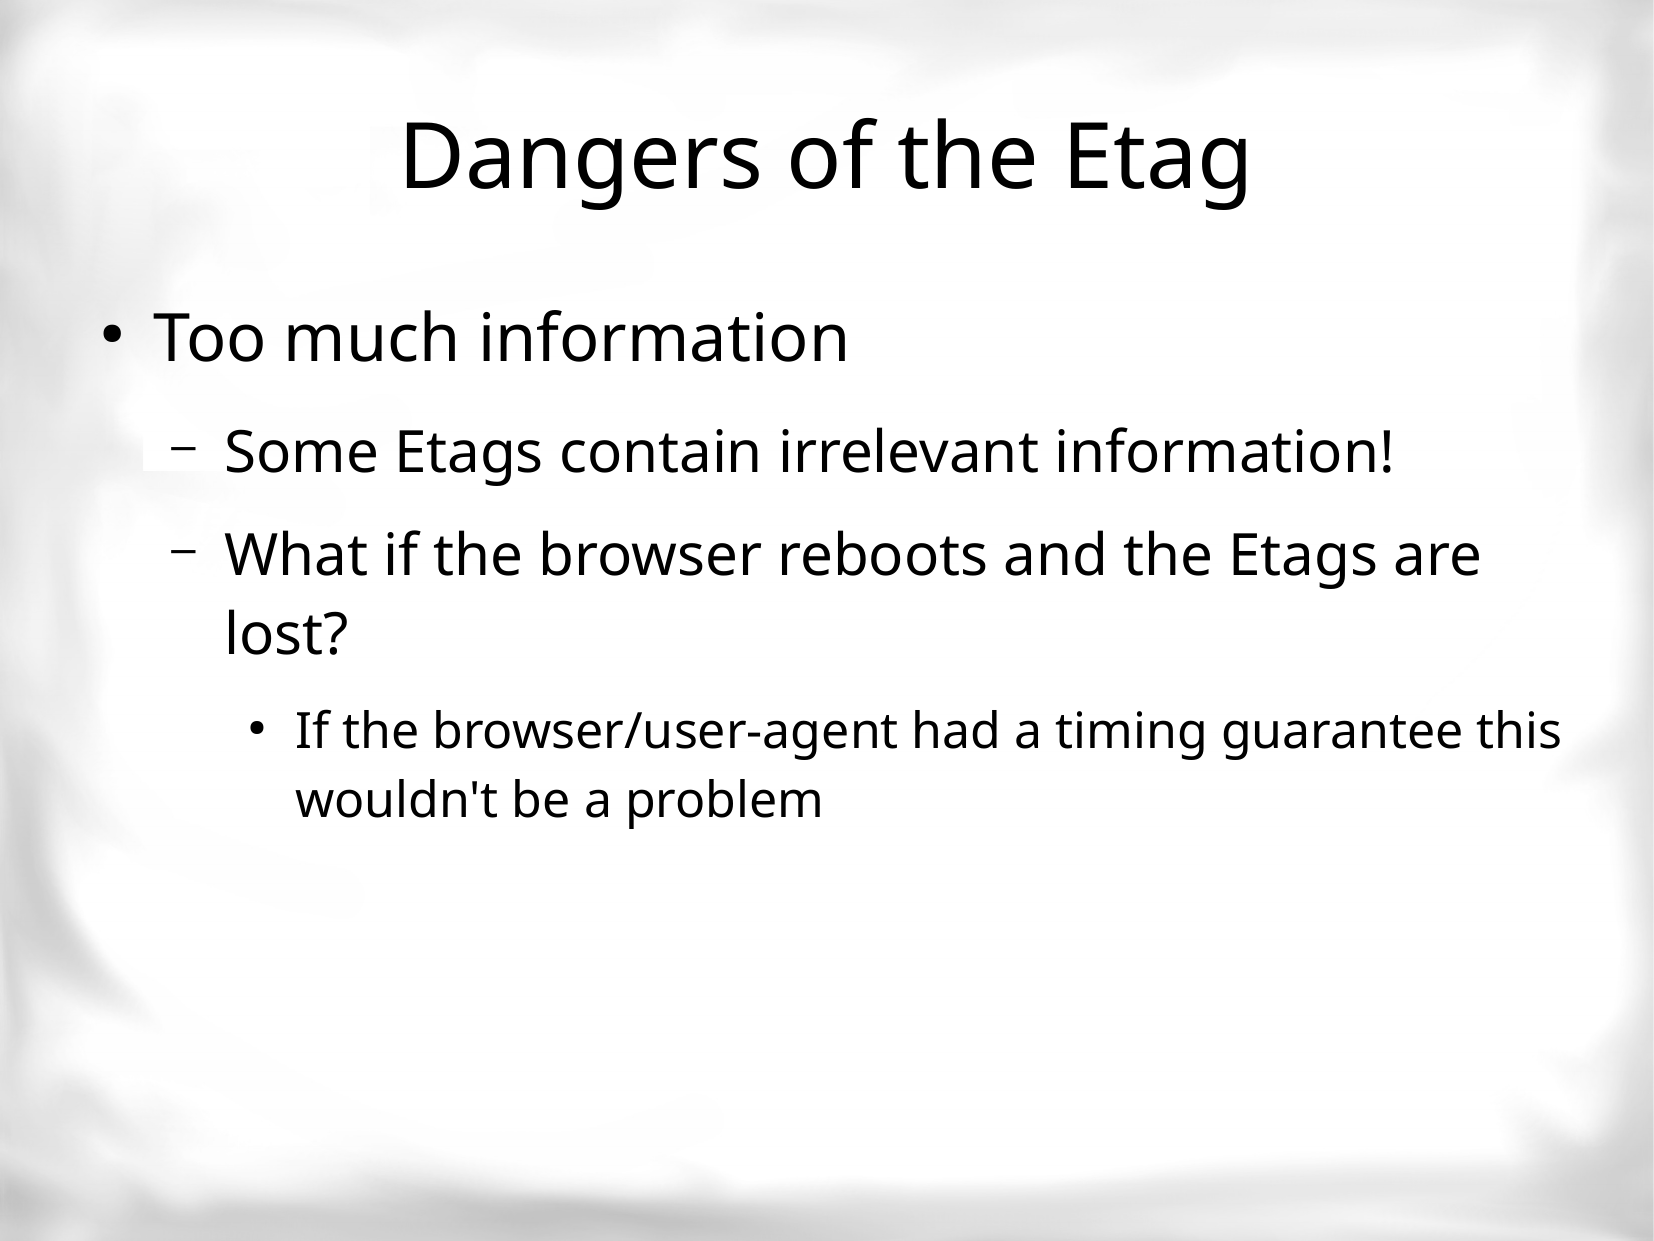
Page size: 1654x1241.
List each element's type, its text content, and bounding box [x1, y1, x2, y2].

list Too much information Some Etags contain irrelevant information! What if the browser reboots and the Etags are lost? If the browser/user-agent had a timing guarantee this wouldn't be a problem [82, 290, 1571, 1010]
picture [0, 0, 1654, 1241]
title Dangers of the Etag [82, 49, 1571, 257]
